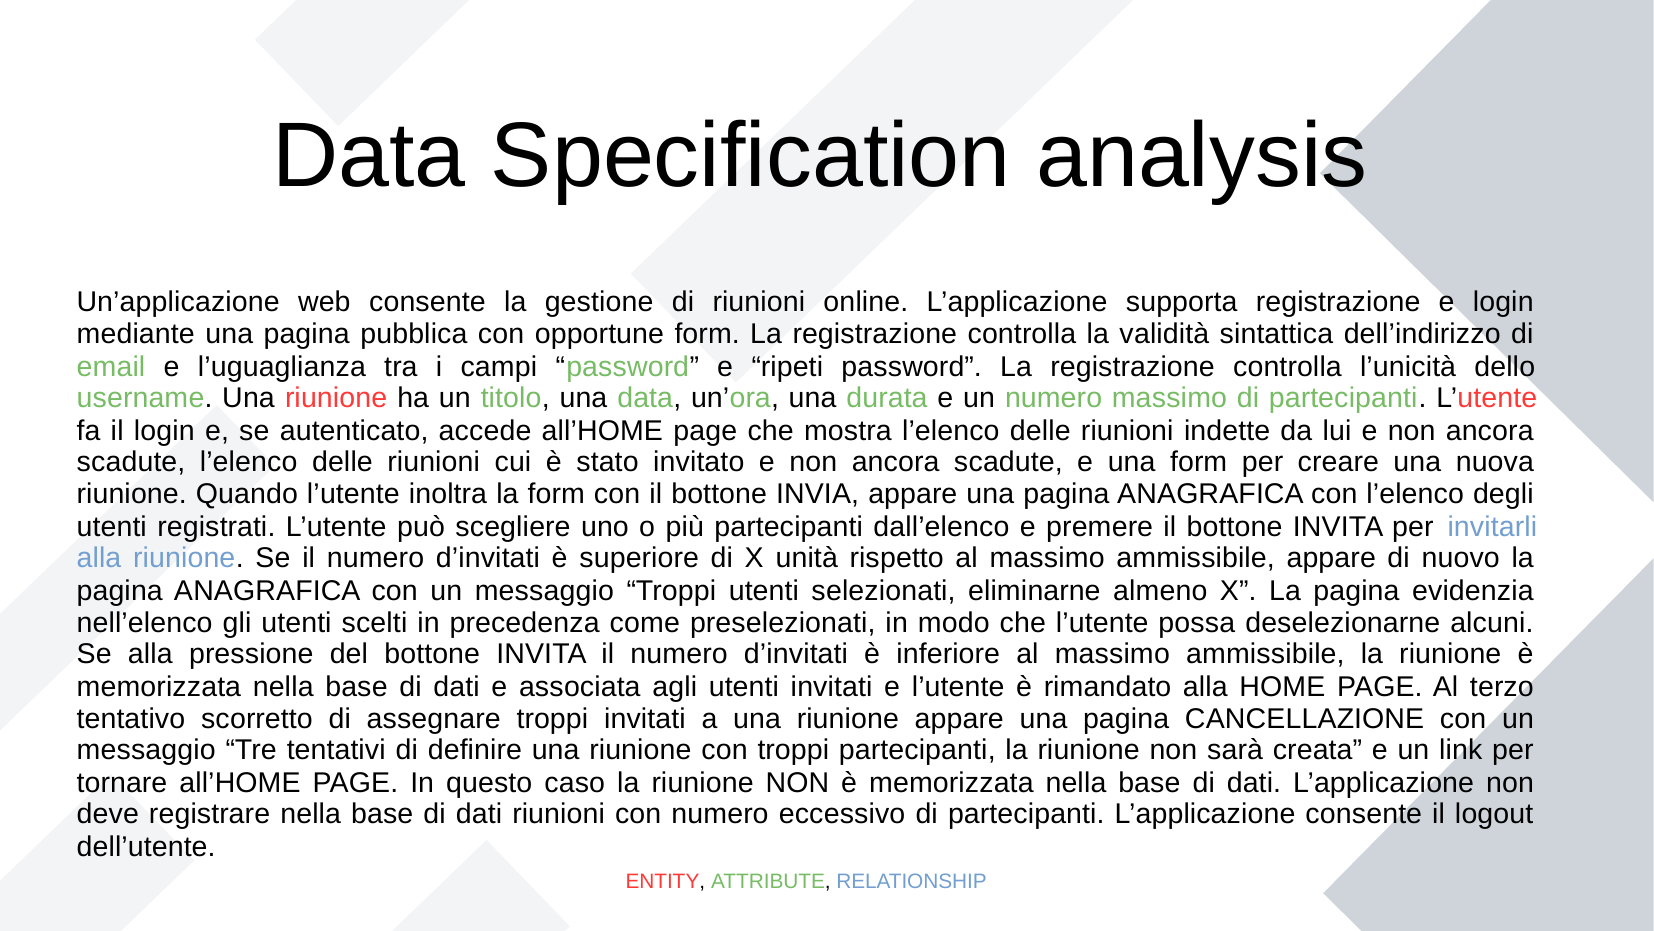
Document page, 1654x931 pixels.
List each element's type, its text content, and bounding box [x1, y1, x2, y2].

text_box ENTITY, ATTRIBUTE, RELATIONSHIP [74, 862, 1538, 901]
title Data Specification analysis [76, 0, 1565, 337]
list Un’applicazione web consente la gestione di riunioni online. L’applicazione supporta registrazione e login mediante una pagina pubblica con opportune form. La registrazione controlla la validità sintattica dell’indirizzo di email e l’uguaglianza tra i campi “password” e “ripeti password”. La registrazione controlla l’unicità dello username. Una riunione ha un titolo, una data, un’ora, una durata e un numero massimo di partecipanti. L’utente fa il login e, se autenticato, accede all’HOME page che mostra l’elenco delle riunioni indette da lui e non ancora scadute, l’elenco delle riunioni cui è stato invitato e non ancora scadute, e una form per creare una nuova riunione. Quando l’utente inoltra la form con il bottone INVIA, appare una pagina ANAGRAFICA con l’elenco degli utenti registrati. L’utente può scegliere uno o più partecipanti dall’elenco e premere il bottone INVITA per invitarli alla riunione. Se il numero d’invitati è superiore di X unità rispetto al massimo ammissibile, appare di nuovo la pagina ANAGRAFICA con un messaggio “Troppi utenti selezionati, eliminarne almeno X”. La pagina evidenzia nell’elenco gli utenti scelti in precedenza come preselezionati, in modo che l’utente possa deselezionarne alcuni. Se alla pressione del bottone INVITA il numero d’invitati è inferiore al massimo ammissibile, la riunione è memorizzata nella base di dati e associata agli utenti invitati e l’utente è rimandato alla HOME PAGE. Al terzo tentativo scorretto di assegnare troppi invitati a una riunione appare una pagina CANCELLAZIONE con un messaggio “Tre tentativi di definire una riunione con troppi partecipanti, la riunione non sarà creata” e un link per tornare all’HOME PAGE. In questo caso la riunione NON è memorizzata nella base di dati. L’applicazione non deve registrare nella base di dati riunioni con numero eccessivo di partecipanti. L’applicazione consente il logout dell’utente. [76, 285, 1538, 862]
